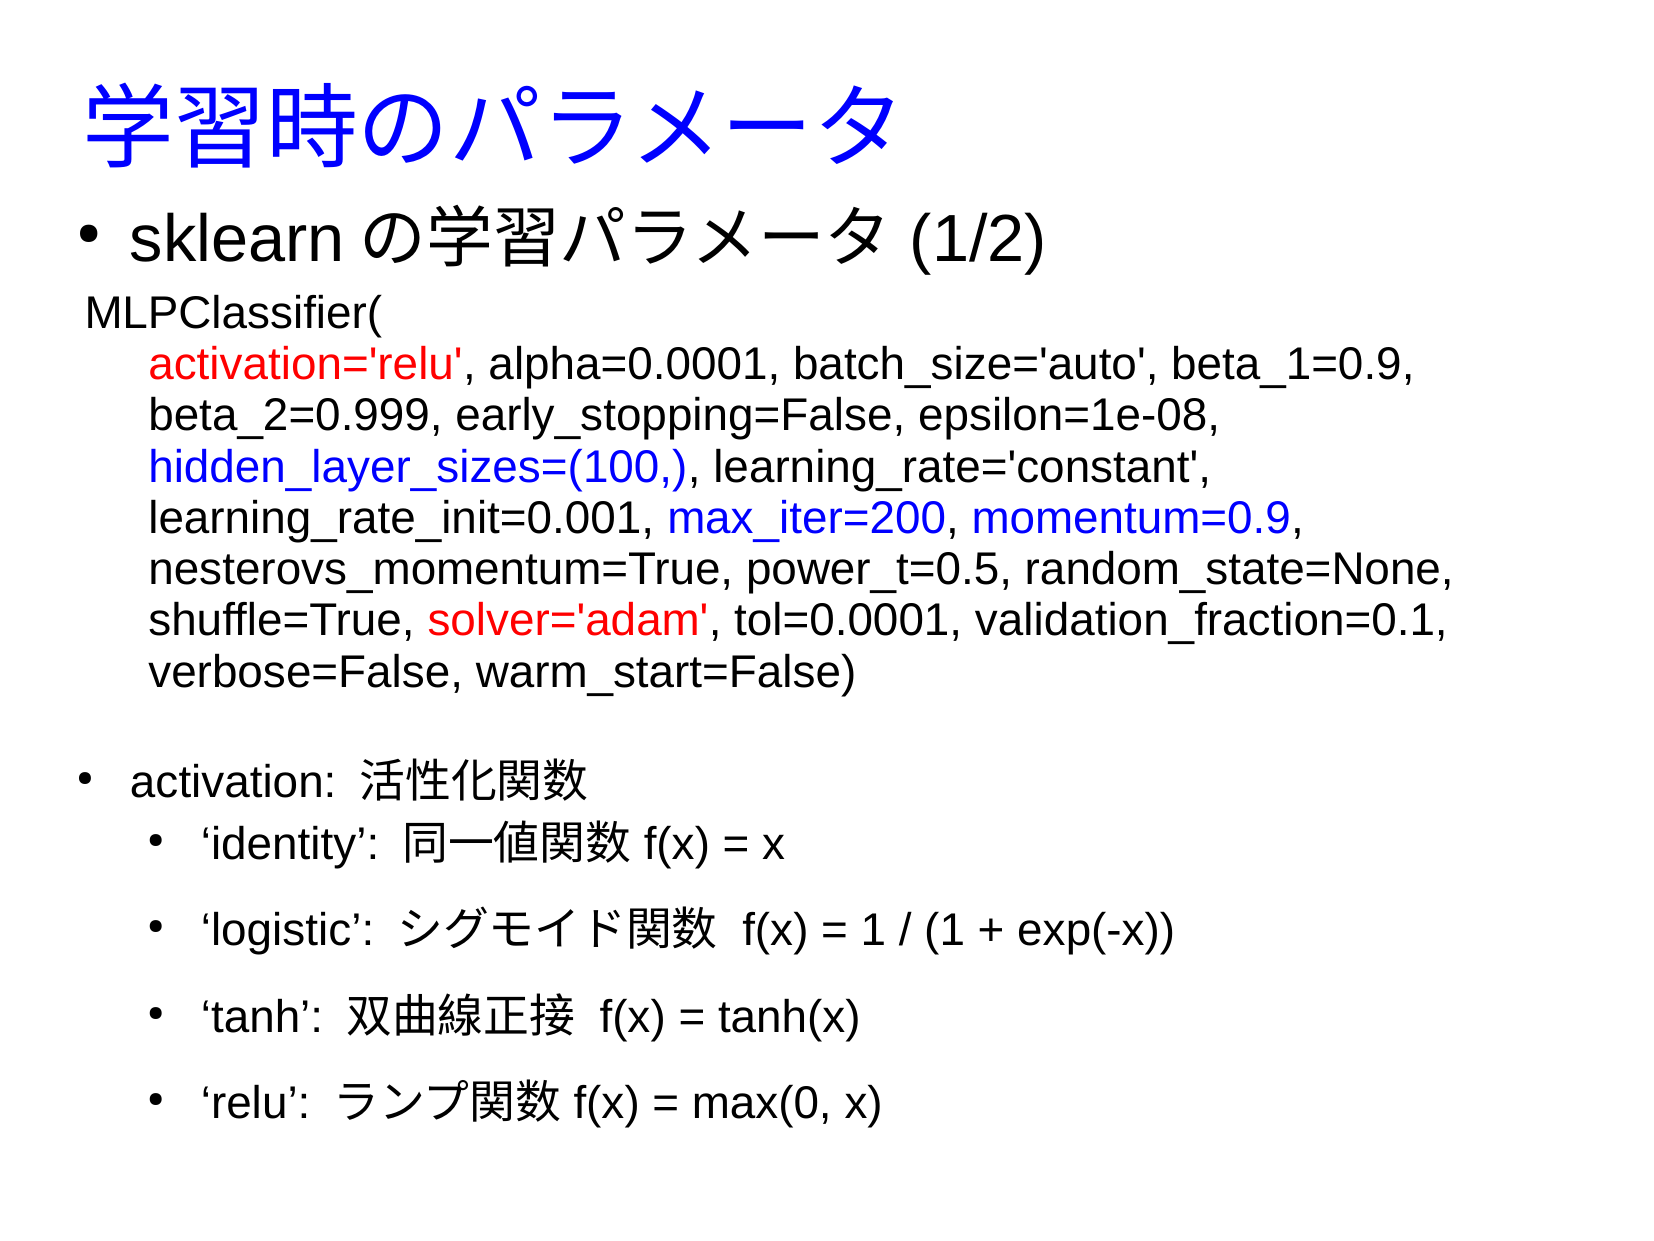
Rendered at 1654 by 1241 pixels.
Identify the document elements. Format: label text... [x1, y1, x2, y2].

title 学習時のパラメータ [82, 41, 1571, 210]
list sklearnの学習パラメータ(1/2) MLPClassifier( activation='relu', alpha=0.0001, batch_size='auto', beta_1=0.9, beta_2=0.999, early_stopping=False, epsilon=1e-08, hidden_layer_sizes=(100,), learning_rate='constant', learning_rate_init=0.001, max_iter=200, momentum=0.9, nesterovs_momentum=True, power_t=0.5, random_state=None, shuffle=True, solver='adam', tol=0.0001, validation_fraction=0.1, verbose=False, warm_start=False) activation: 活性化関数 ‘identity’: 同一値関数f(x) = x ‘logistic’: シグモイド関数 f(x) = 1 / (1 + exp(-x)) ‘tanh’: 双曲線正接 f(x) = tanh(x) ‘relu’: ランプ関数f(x) = max(0, x) [59, 190, 1548, 1190]
